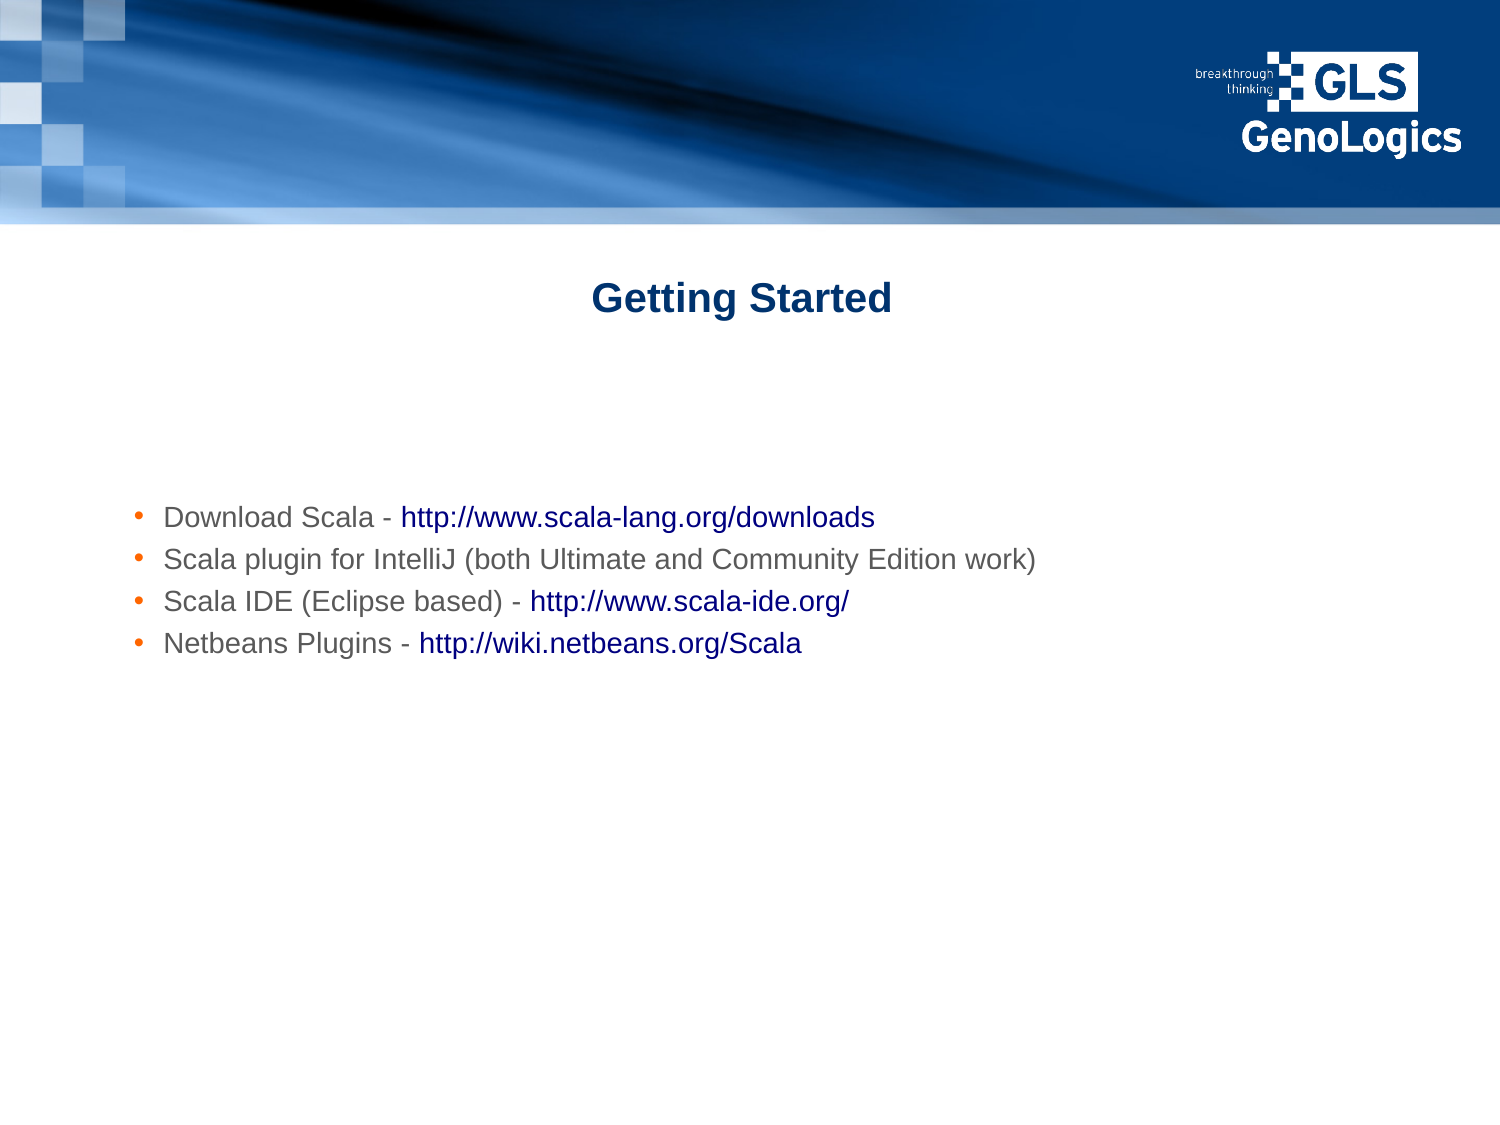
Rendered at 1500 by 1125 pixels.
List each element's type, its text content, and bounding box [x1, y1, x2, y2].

title Getting Started [67, 229, 1418, 363]
picture [0, 0, 1500, 1125]
list Download Scala - http://www.scala-lang.org/downloads Scala plugin for IntelliJ (both Ultimate and Community Edition work) Scala IDE (Eclipse based) - http://www.scala-ide.org/ Netbeans Plugins - http://wiki.netbeans.org/Scala [75, 383, 1426, 1021]
